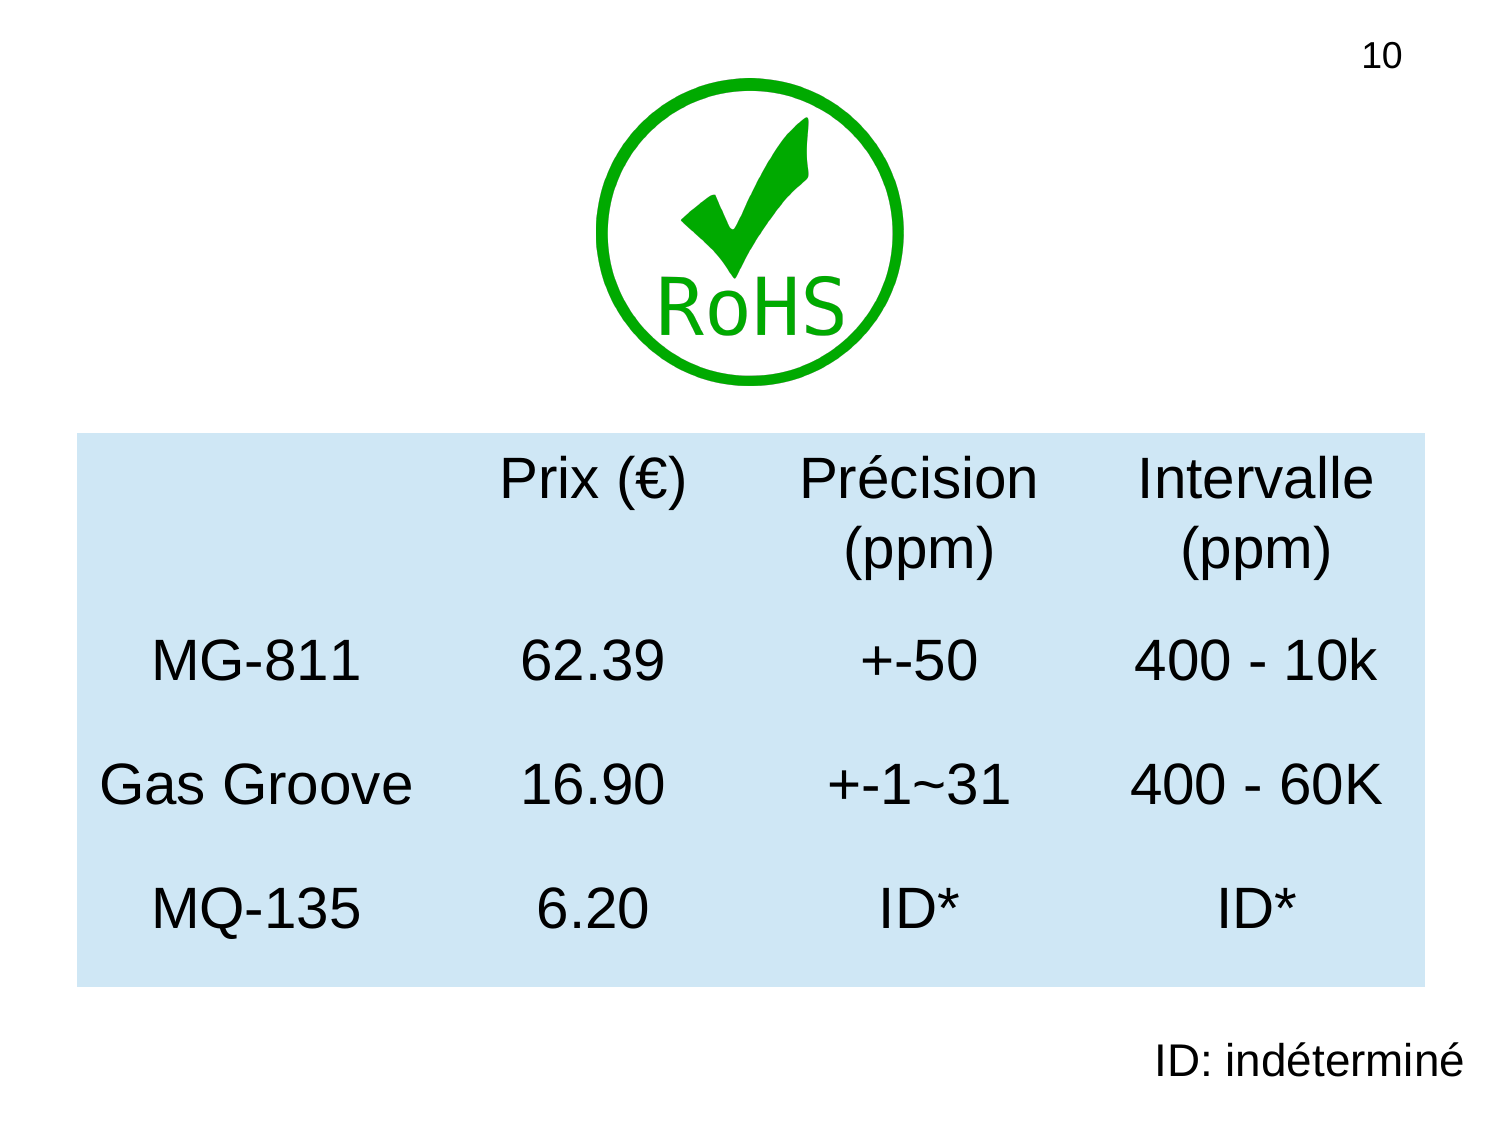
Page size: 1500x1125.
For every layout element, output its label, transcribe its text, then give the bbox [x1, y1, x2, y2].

table_header [77, 433, 436, 615]
table_cell +-1~31 [751, 739, 1088, 863]
text_box ID: indéterminé [1139, 1023, 1500, 1094]
table_header Prix (€) [436, 433, 751, 615]
table_header Intervalle (ppm) [1088, 433, 1425, 615]
table_cell 16.90 [436, 739, 751, 863]
table_cell 62.39 [436, 615, 751, 739]
table_cell ID* [1088, 863, 1425, 987]
table_cell MQ-135 [77, 863, 436, 987]
table_header Précision (ppm) [751, 433, 1088, 615]
table_cell MG-811 [77, 615, 436, 739]
text_box 10 [1346, 23, 1453, 84]
table_cell 400 - 60K [1088, 739, 1425, 863]
table_cell Gas Groove [77, 739, 436, 863]
table_cell +-50 [751, 615, 1088, 739]
table_cell 400 - 10k [1088, 615, 1425, 739]
table_cell ID* [751, 863, 1088, 987]
picture [596, 78, 904, 386]
table_cell 6.20 [436, 863, 751, 987]
